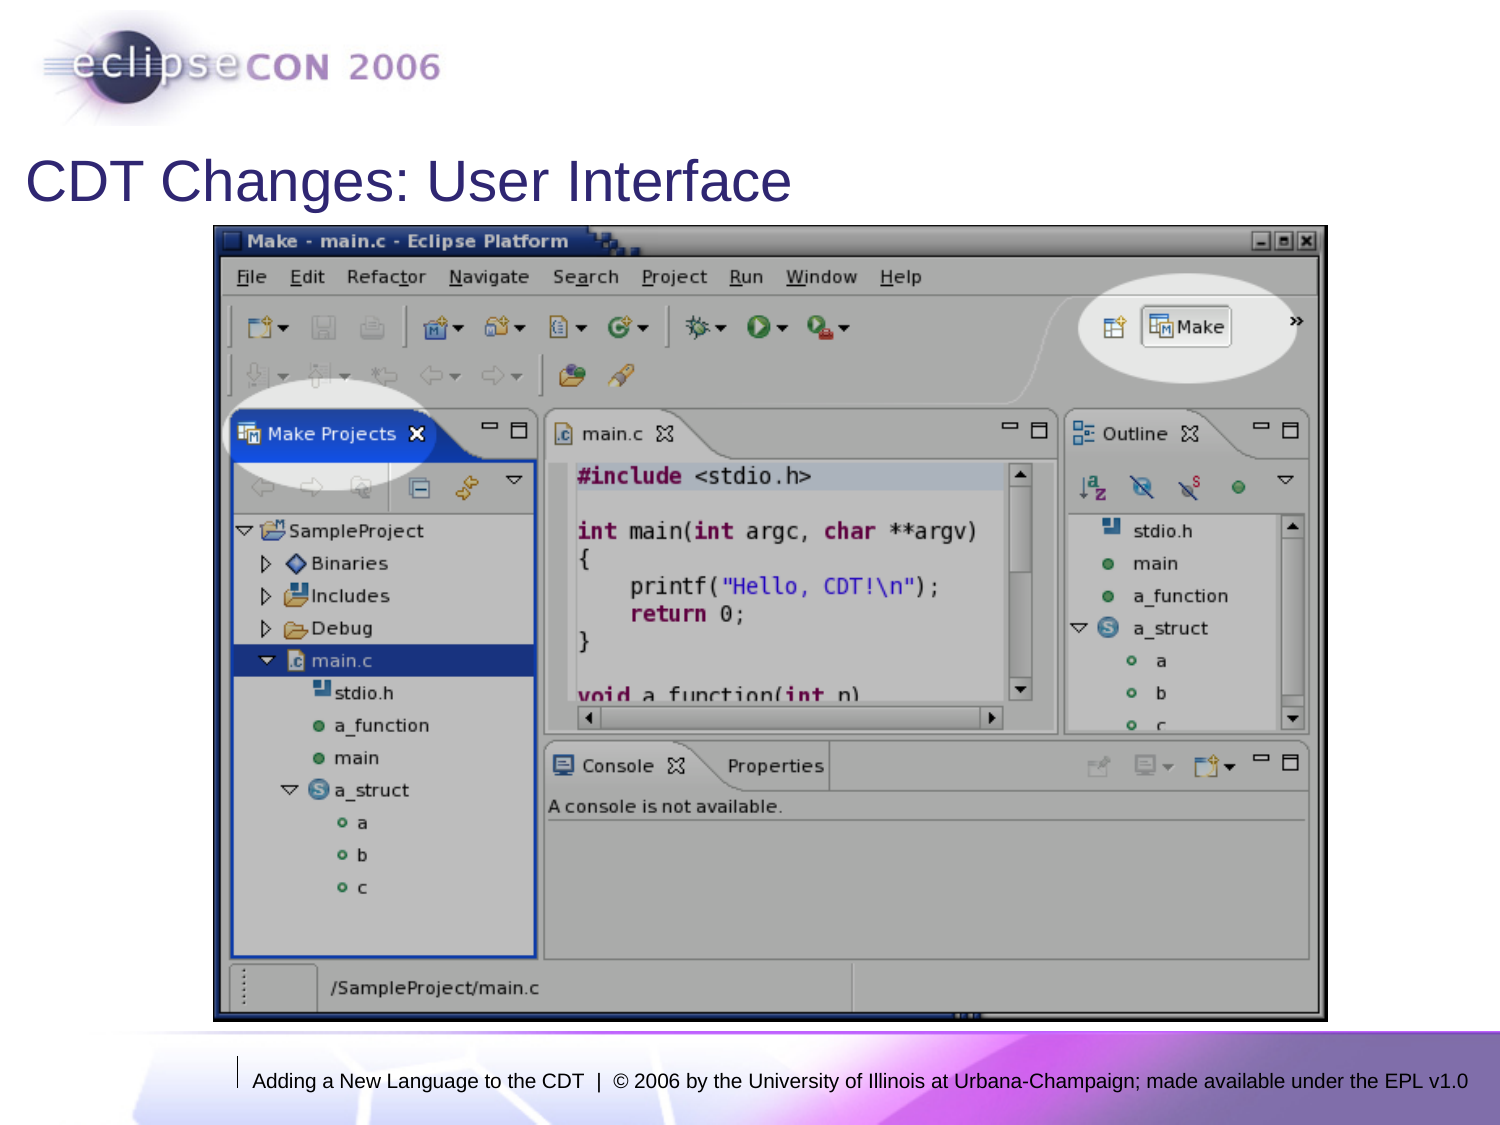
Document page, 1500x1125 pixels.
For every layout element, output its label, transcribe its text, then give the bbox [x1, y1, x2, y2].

picture [213, 225, 1328, 1022]
picture [0, 1031, 1500, 1125]
picture [31, 10, 1040, 126]
title CDT Changes: User Interface [25, 142, 1378, 225]
